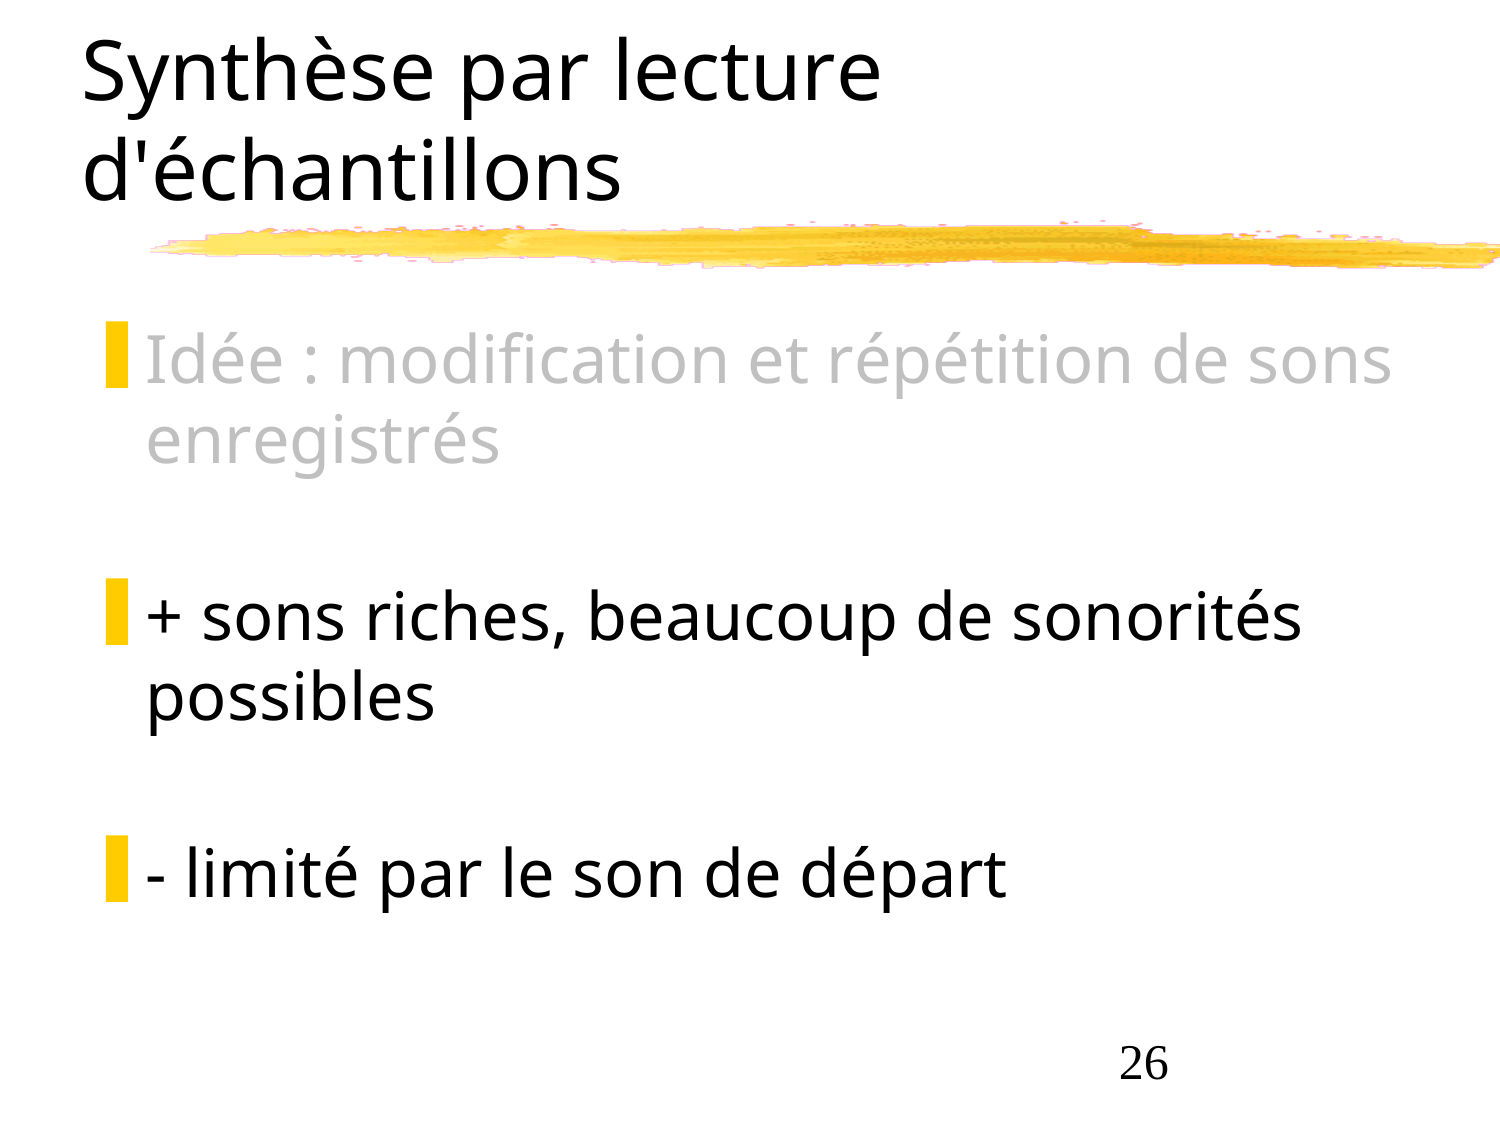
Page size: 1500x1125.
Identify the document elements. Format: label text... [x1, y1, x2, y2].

picture [150, 215, 1500, 279]
list Idée : modification et répétition de sons enregistrés + sons riches, beaucoup de sonorités possibles - limité par le son de départ [74, 309, 1417, 1052]
title Synthèse par lecture d'échantillons [66, 8, 1342, 225]
